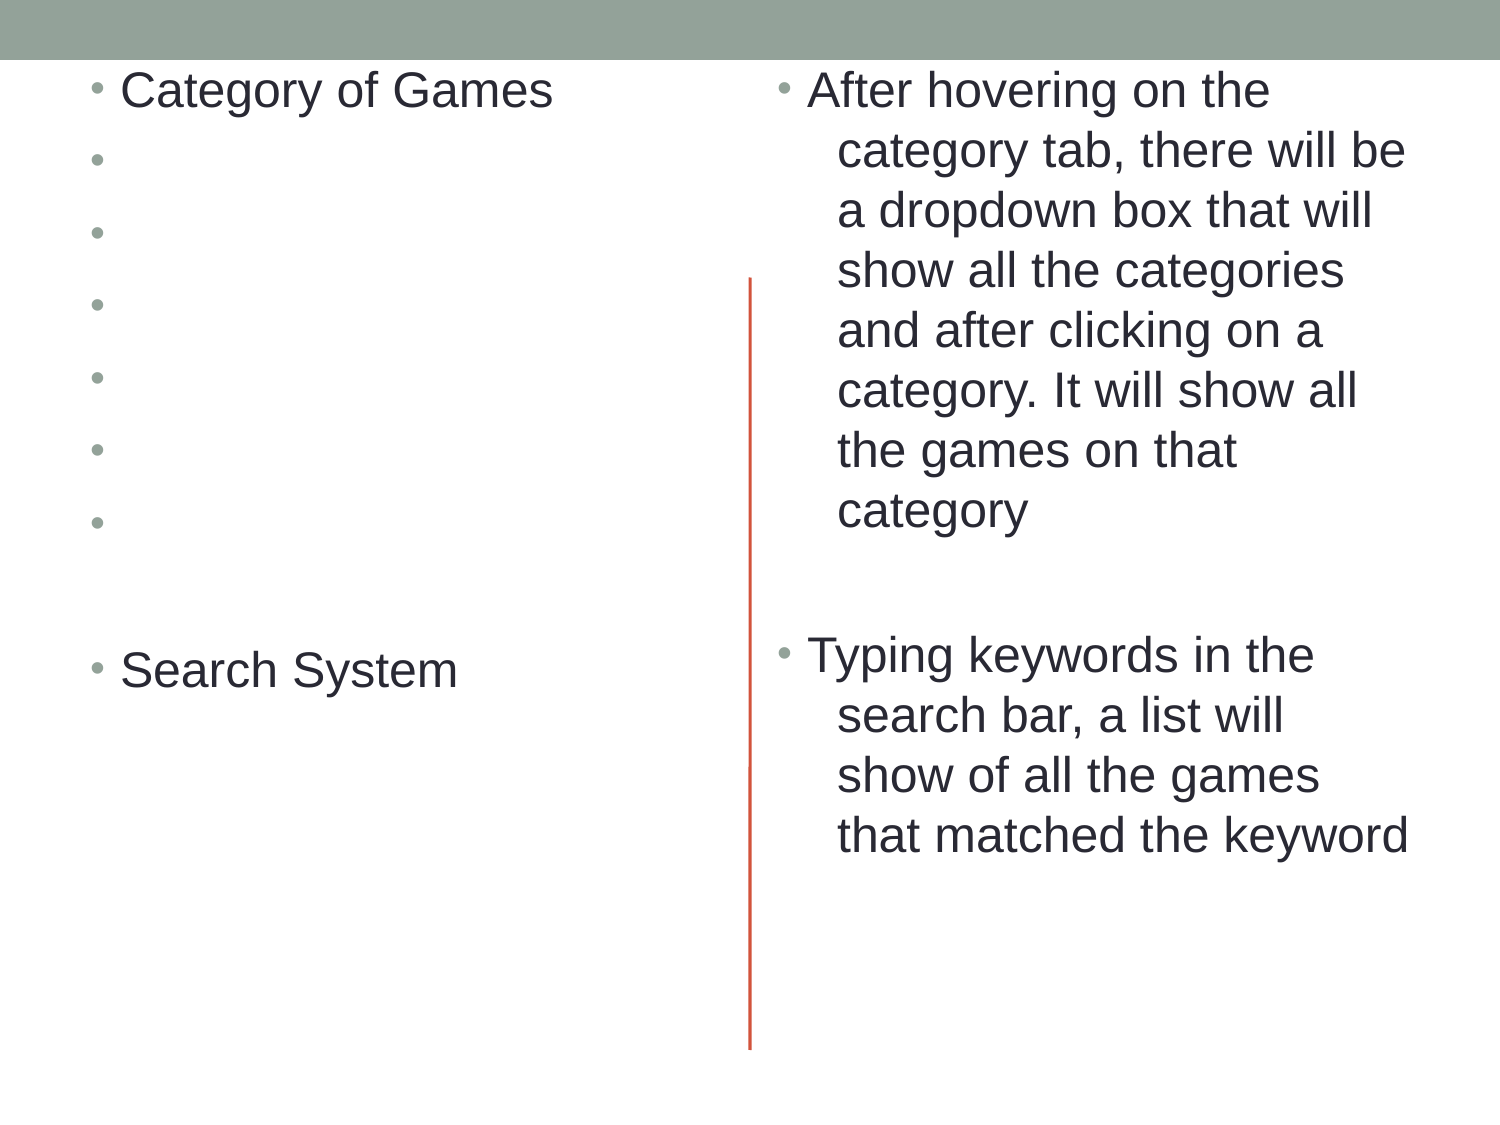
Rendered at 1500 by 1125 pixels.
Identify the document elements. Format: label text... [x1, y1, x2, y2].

list After hovering on the category tab, there will be a dropdown box that will show all the categories and after clicking on a category. It will show all the games on that category Typing keywords in the search bar, a list will show of all the games that matched the keyword [761, 50, 1426, 1088]
list Category of Games Search System [75, 50, 738, 1088]
